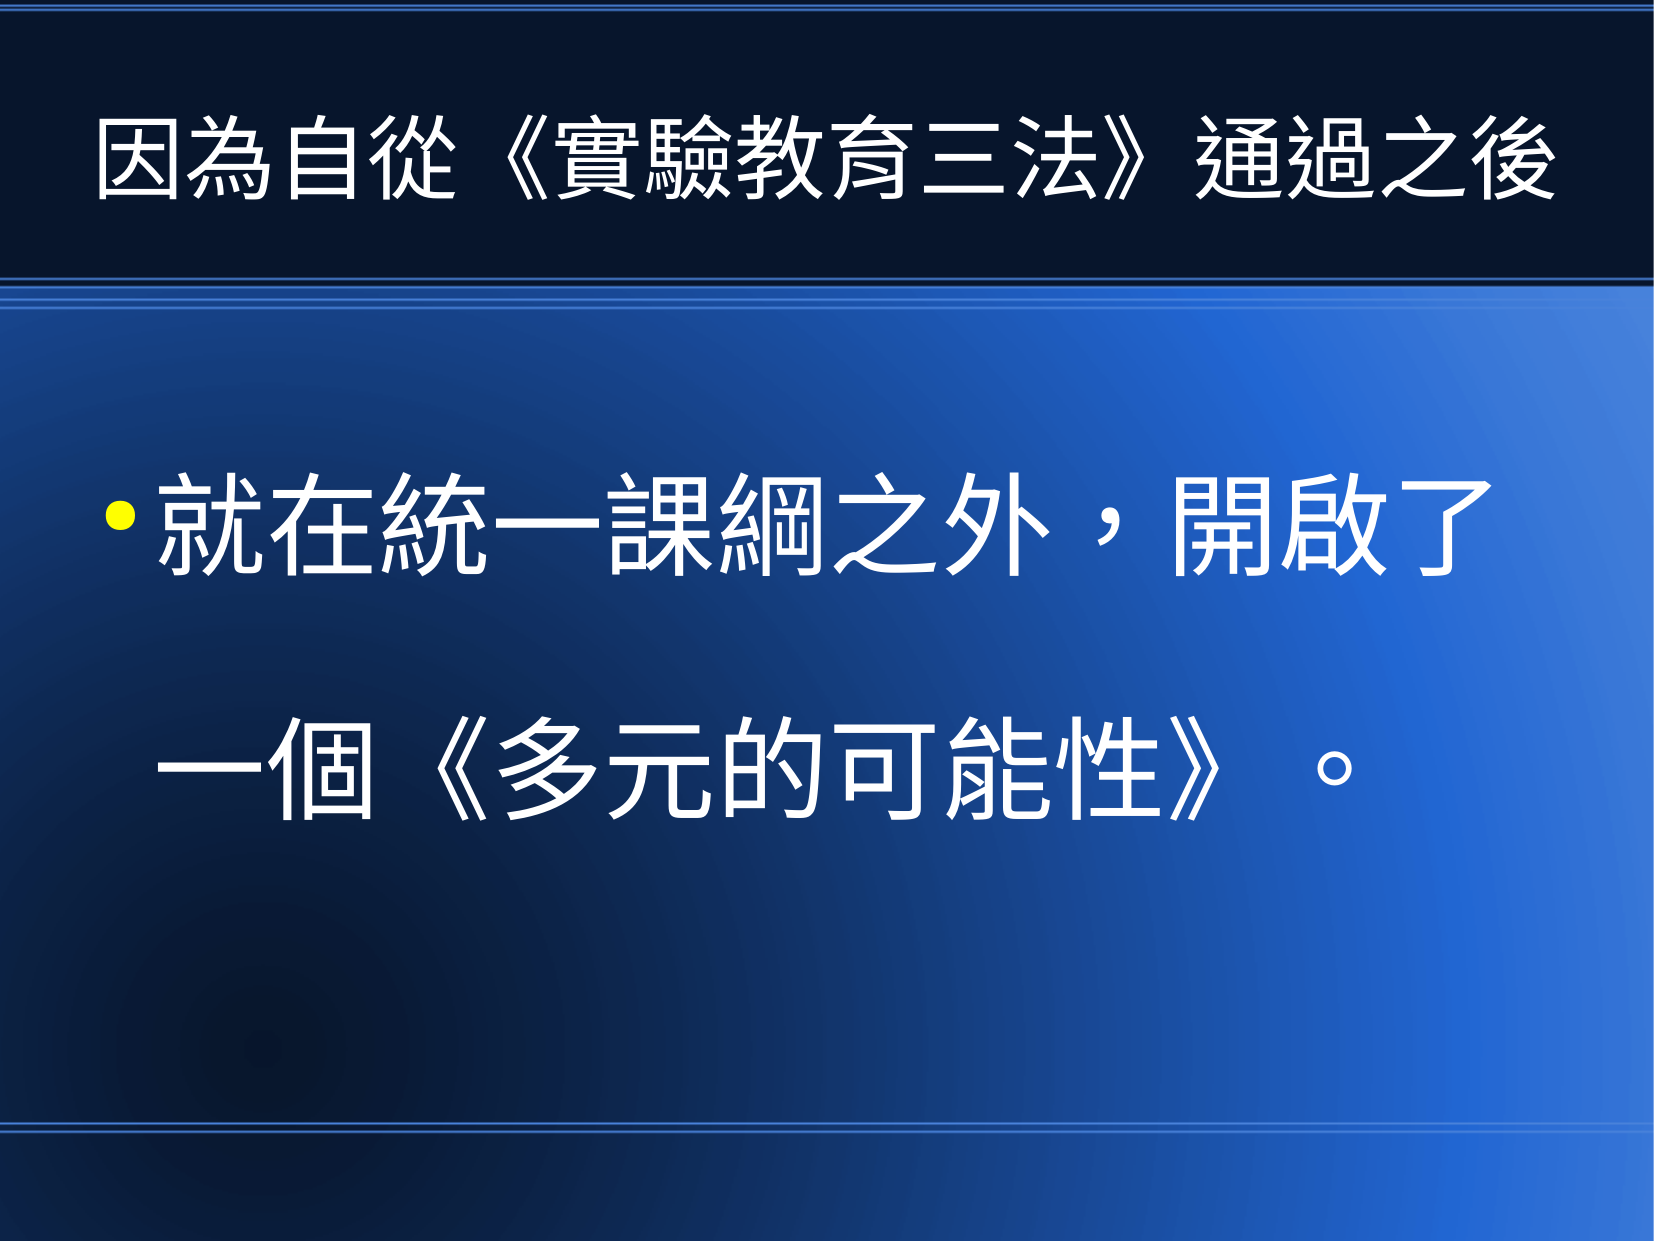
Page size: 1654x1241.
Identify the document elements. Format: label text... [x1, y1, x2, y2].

title 因為自從《實驗教育三法》通過之後 [82, 49, 1571, 257]
list 就在統一課綱之外，開啟了一個《多元的可能性》。 [82, 355, 1571, 1241]
picture [0, 0, 1654, 1241]
